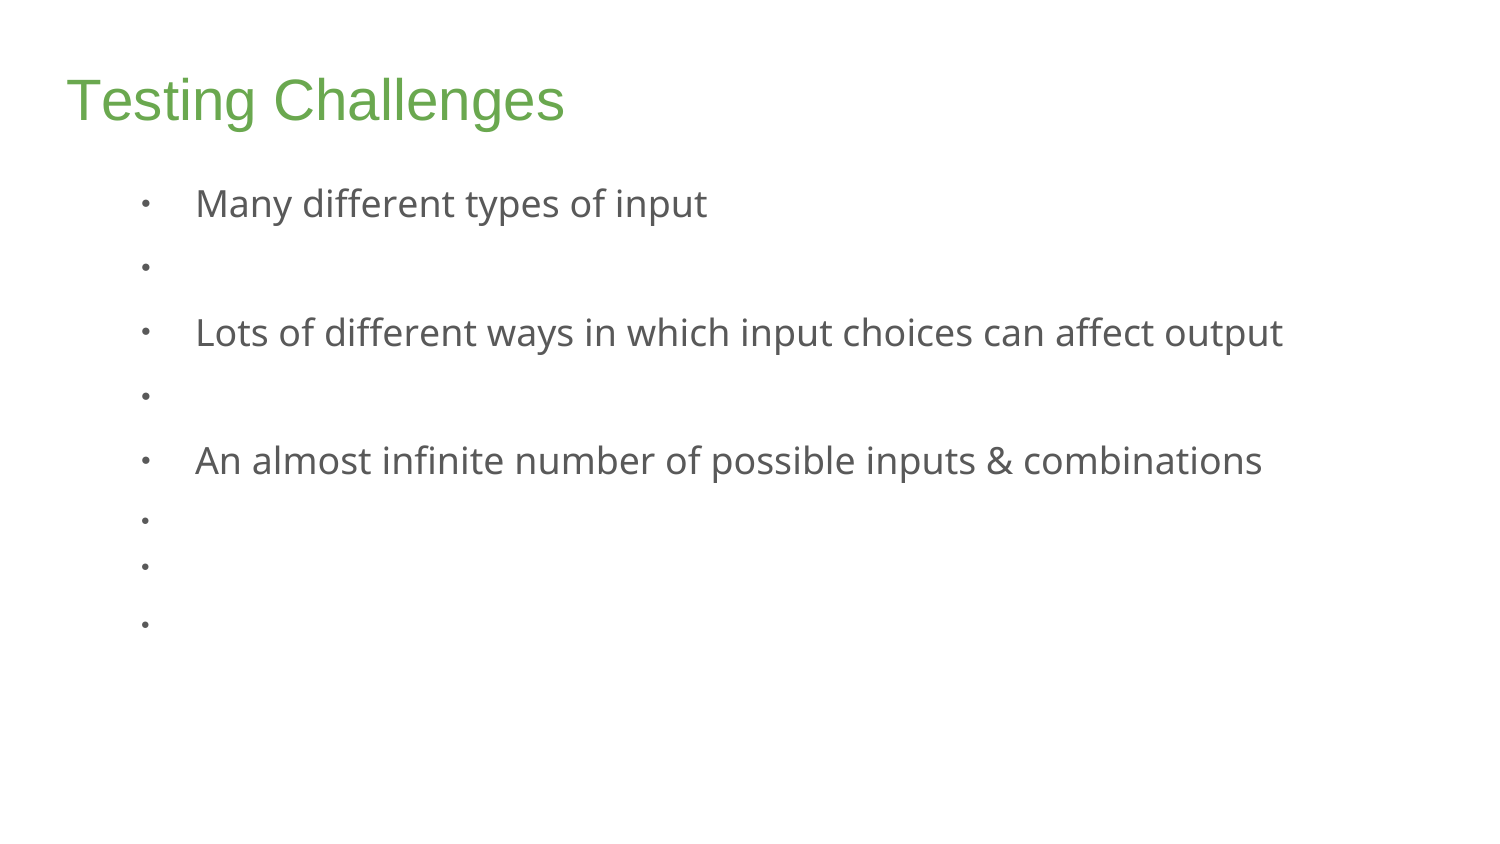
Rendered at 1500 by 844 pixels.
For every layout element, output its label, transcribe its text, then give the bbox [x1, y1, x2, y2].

list Many different types of input Lots of different ways in which input choices can affect output An almost infinite number of possible inputs & combinations [84, 158, 1337, 761]
title Testing Challenges [51, 47, 1449, 142]
